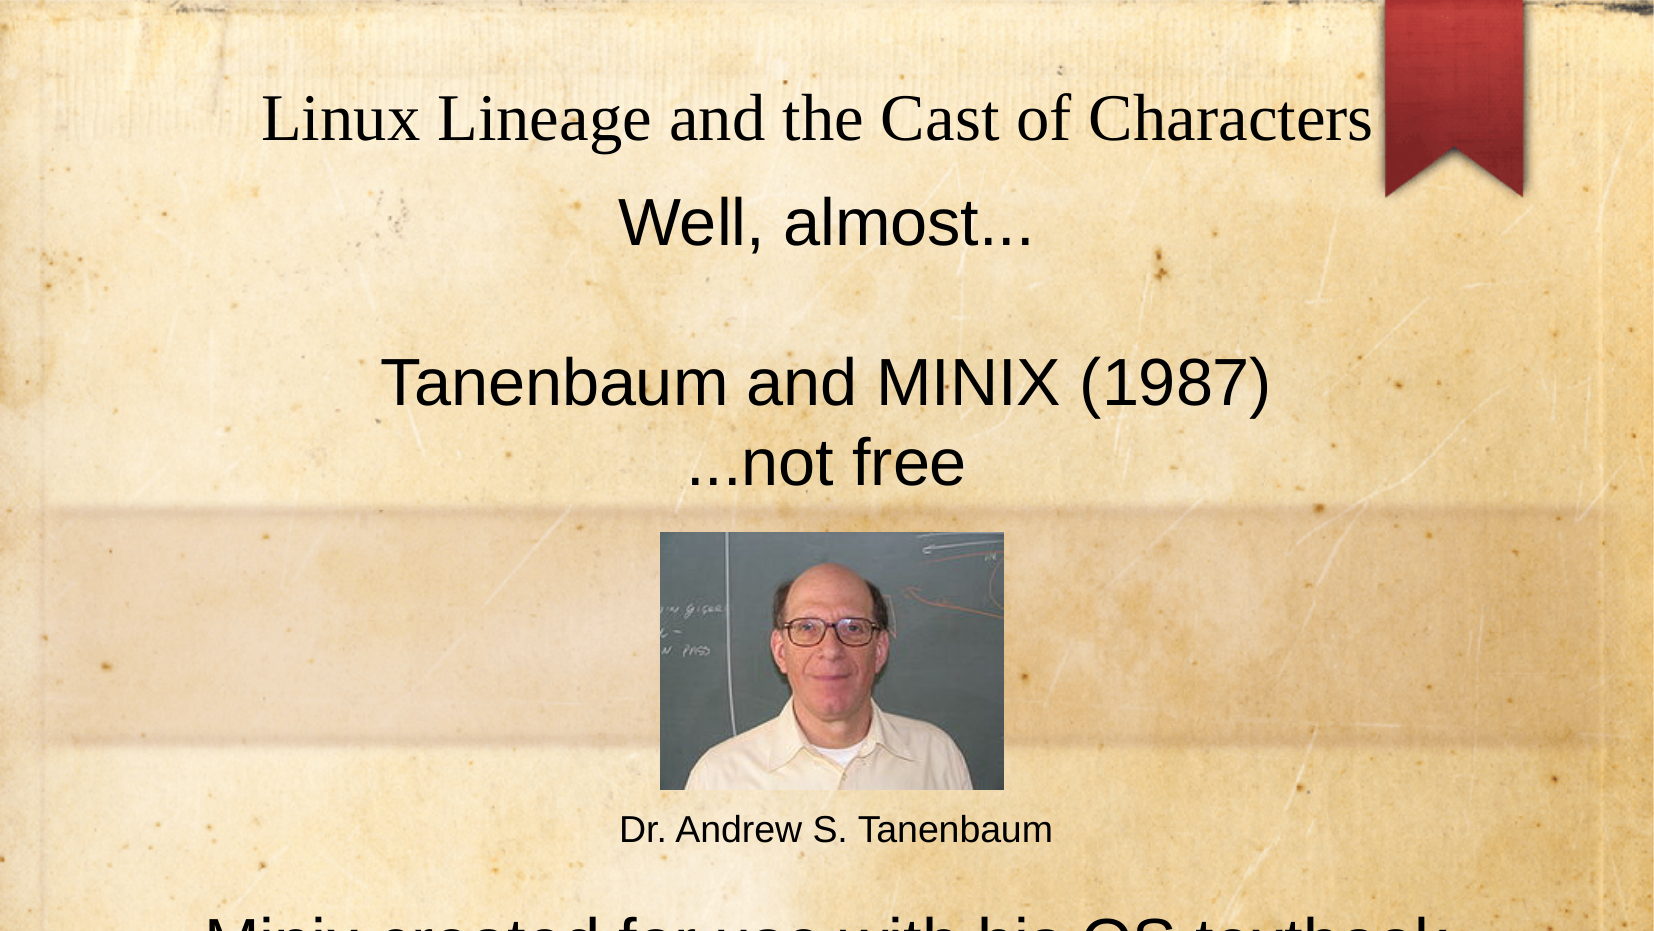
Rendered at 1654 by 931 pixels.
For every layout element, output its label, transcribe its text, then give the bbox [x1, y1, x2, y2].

picture [660, 532, 1004, 790]
text_box Well, almost... Tanenbaum and MINIX (1987) ...not free Minix created for use with his OS textbook Used by Torvalds to create his kernel [82, 210, 1571, 931]
text_box Dr. Andrew S. Tanenbaum [604, 797, 1068, 855]
picture [0, 0, 1654, 931]
text_box Linux Lineage and the Cast of Characters [82, 47, 1571, 180]
